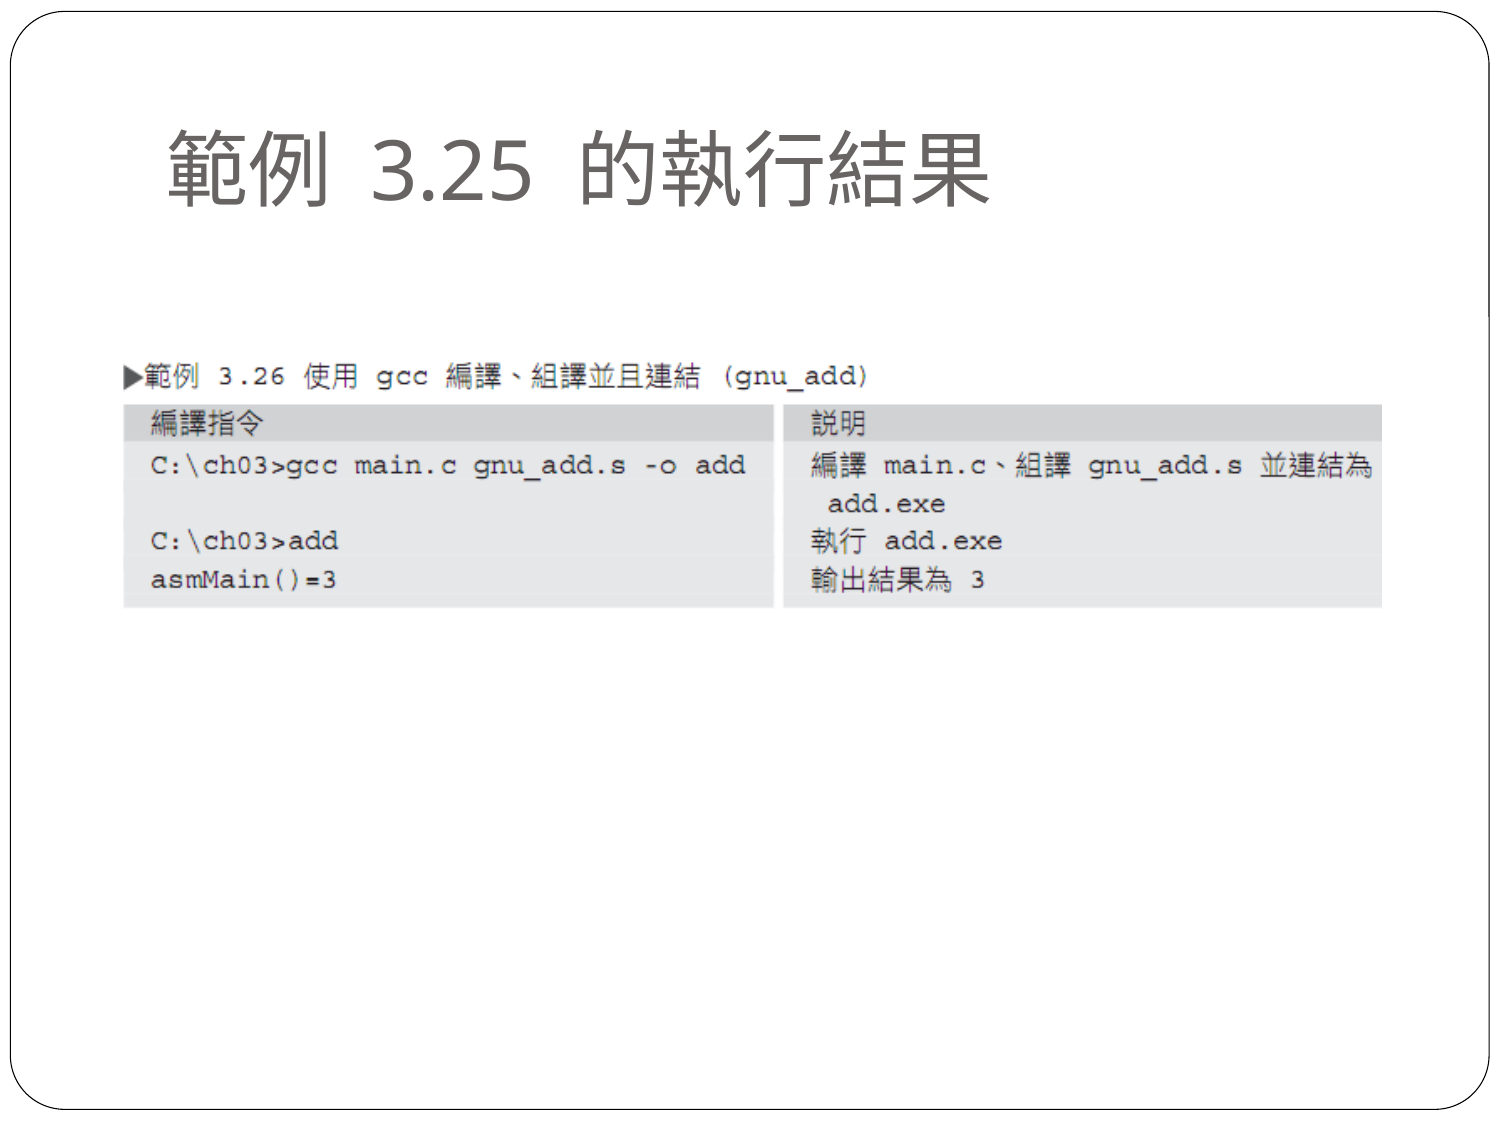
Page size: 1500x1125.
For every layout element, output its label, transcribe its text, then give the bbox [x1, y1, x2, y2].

title 範例 3.25 的執行結果 [150, 44, 1426, 233]
picture [117, 351, 1382, 610]
